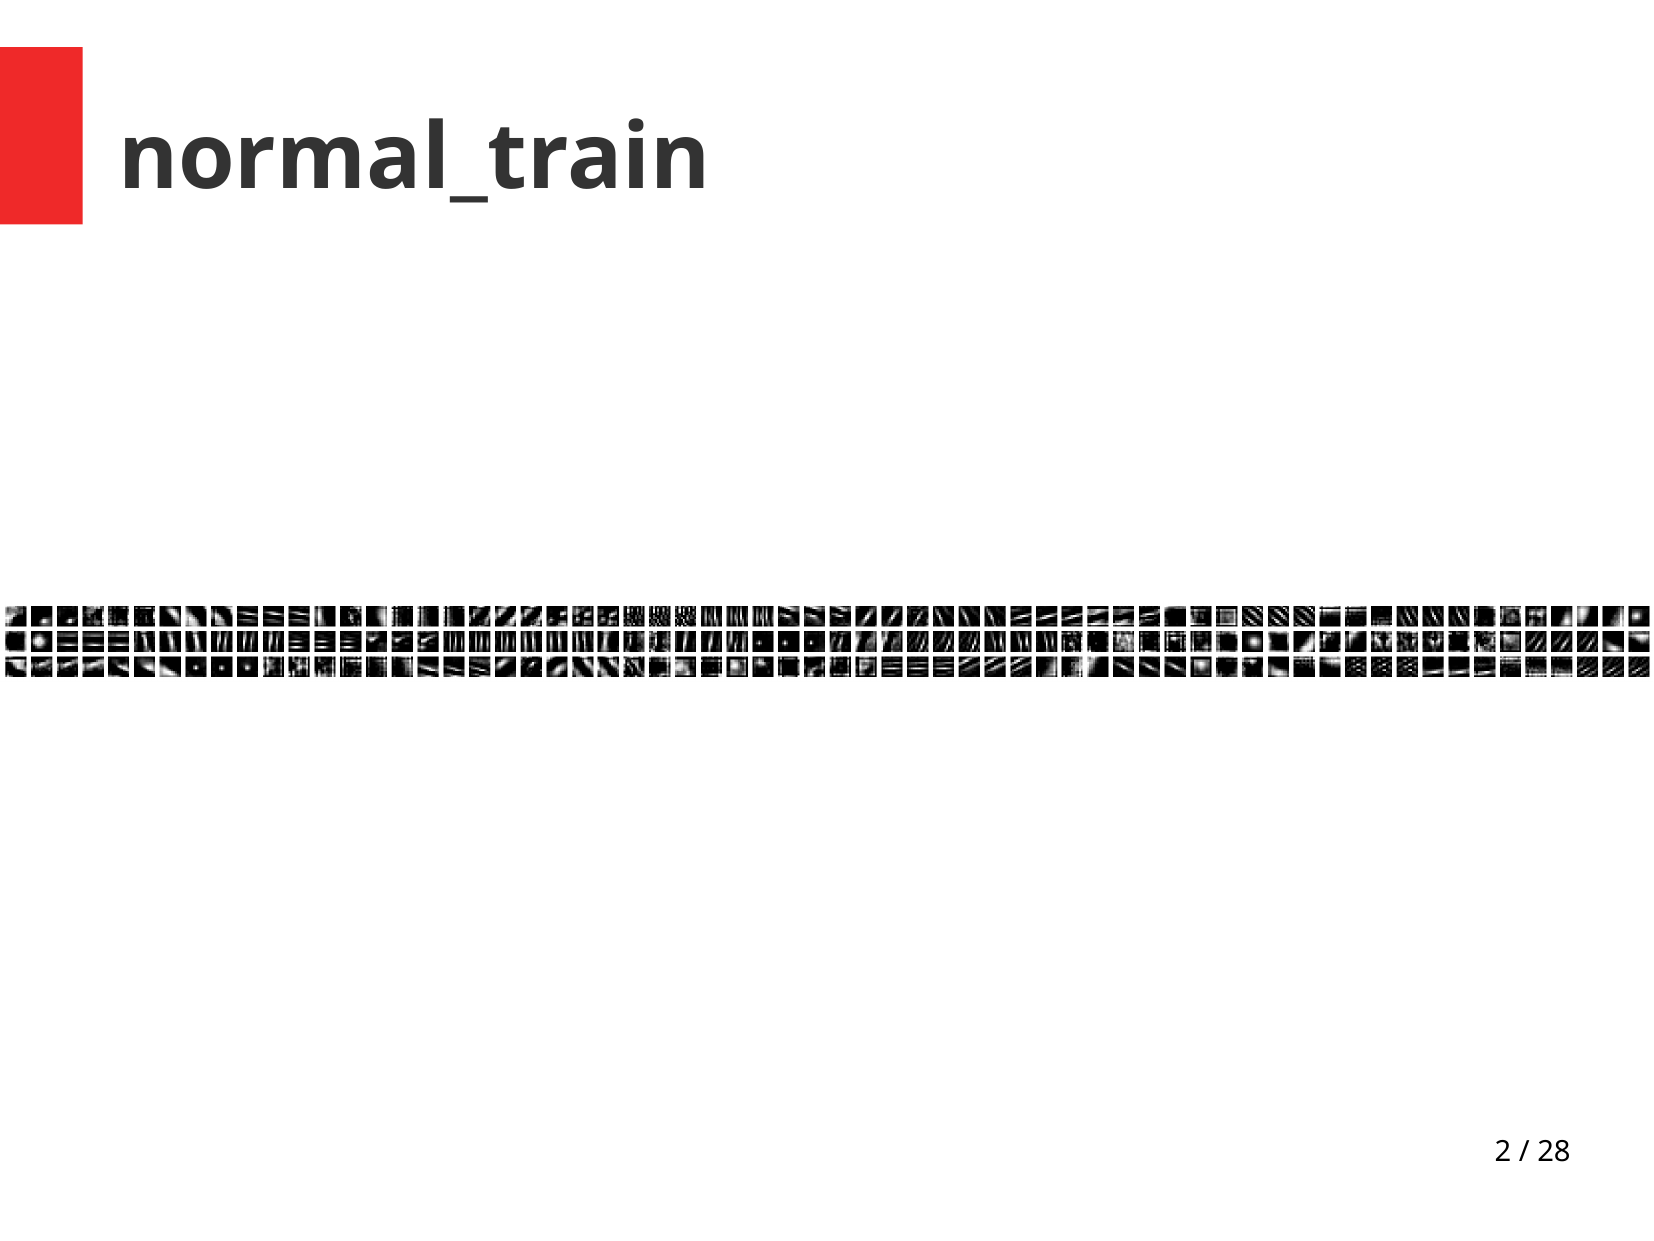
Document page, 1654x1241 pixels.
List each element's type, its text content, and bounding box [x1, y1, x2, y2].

picture [0, 601, 1654, 683]
title normal_train [118, 49, 1571, 257]
